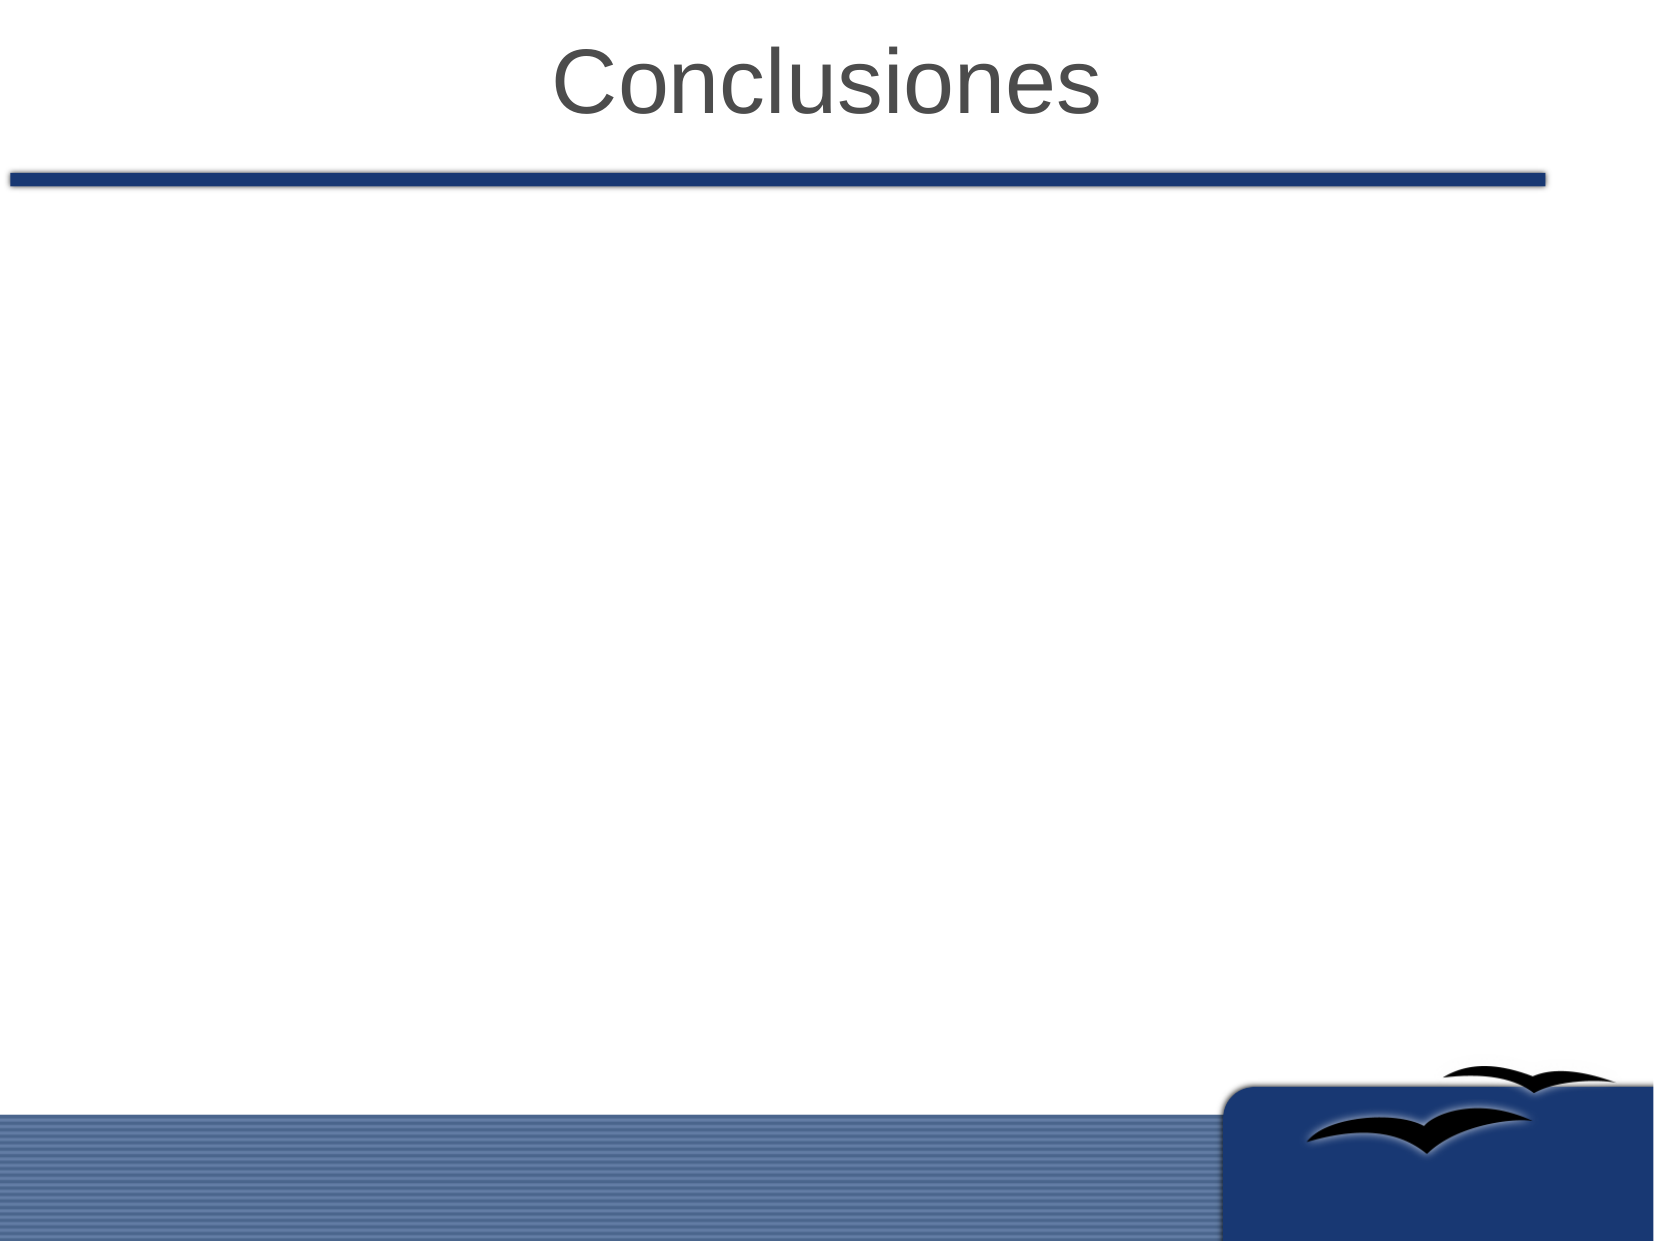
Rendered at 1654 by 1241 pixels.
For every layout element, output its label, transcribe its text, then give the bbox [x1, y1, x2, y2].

picture [0, 0, 1654, 1241]
title Conclusiones [121, 0, 1534, 164]
